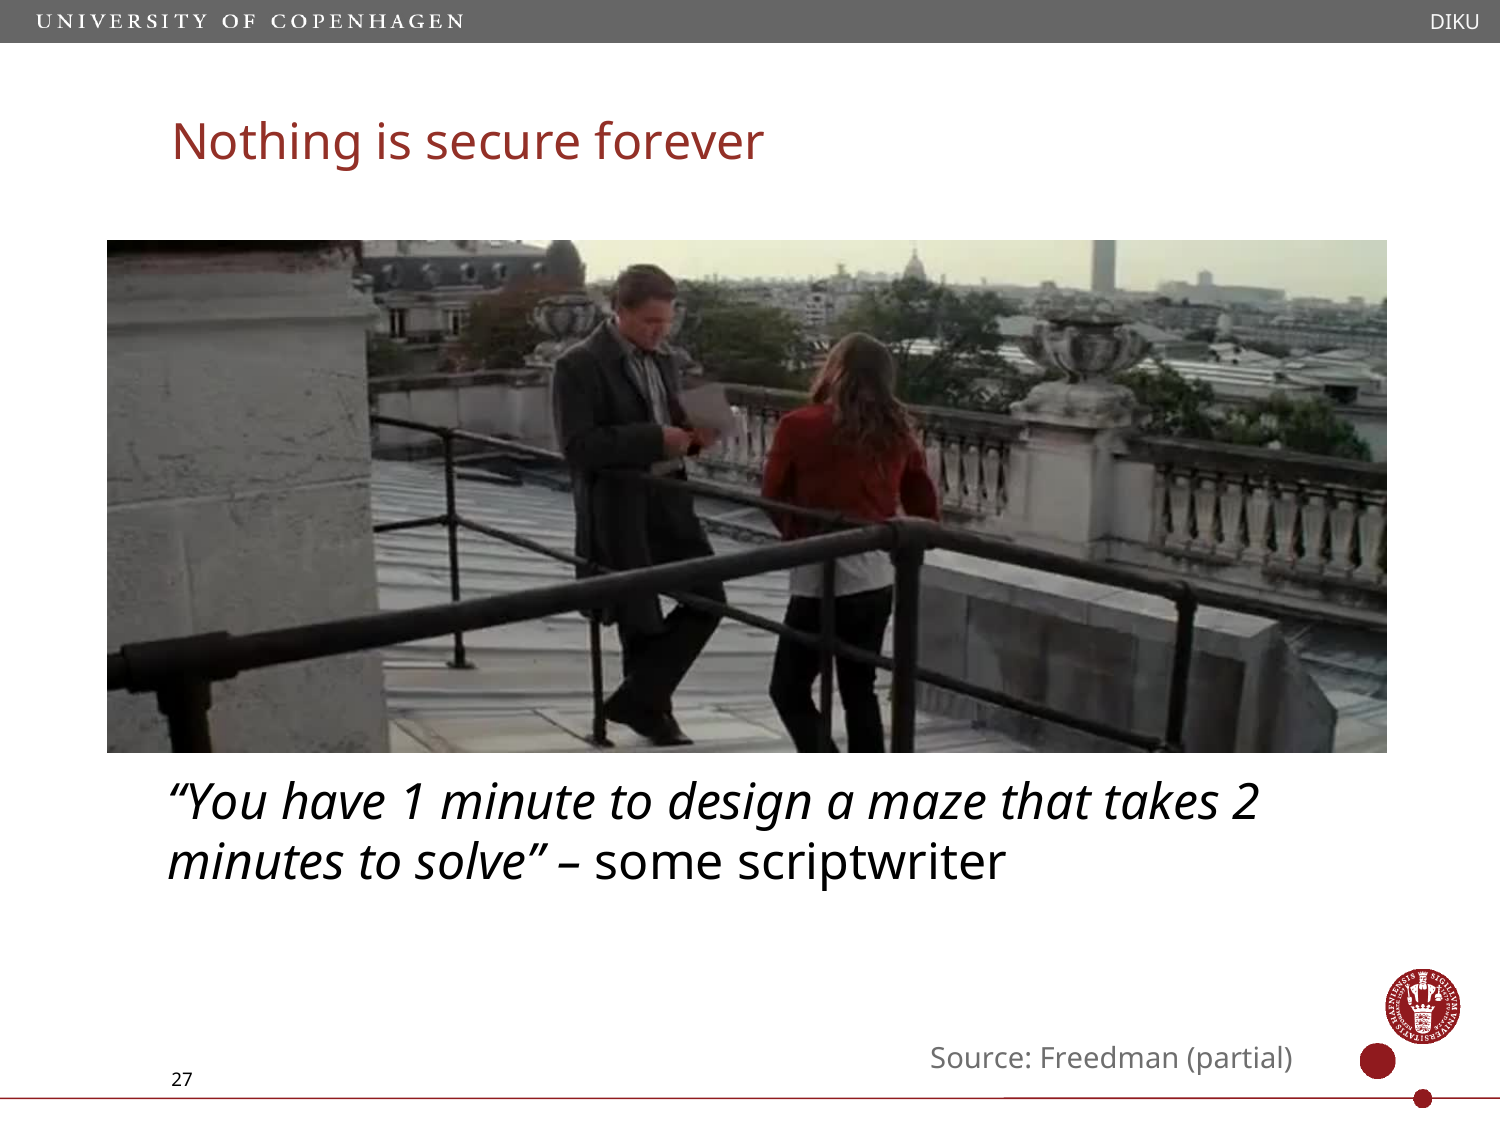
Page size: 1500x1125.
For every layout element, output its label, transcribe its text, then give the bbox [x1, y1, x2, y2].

text_box Nothing is secure forever [171, 75, 1329, 171]
picture [0, 910, 1500, 1122]
text_box Source: Freedman (partial) [915, 1031, 1353, 1083]
text_box <number> [171, 1067, 522, 1092]
picture [107, 240, 1387, 753]
text_box DIKU [469, 0, 1495, 43]
text_box “You have 1 minute to design a maze that takes 2 minutes to solve” – some scriptwriter [152, 761, 1368, 897]
